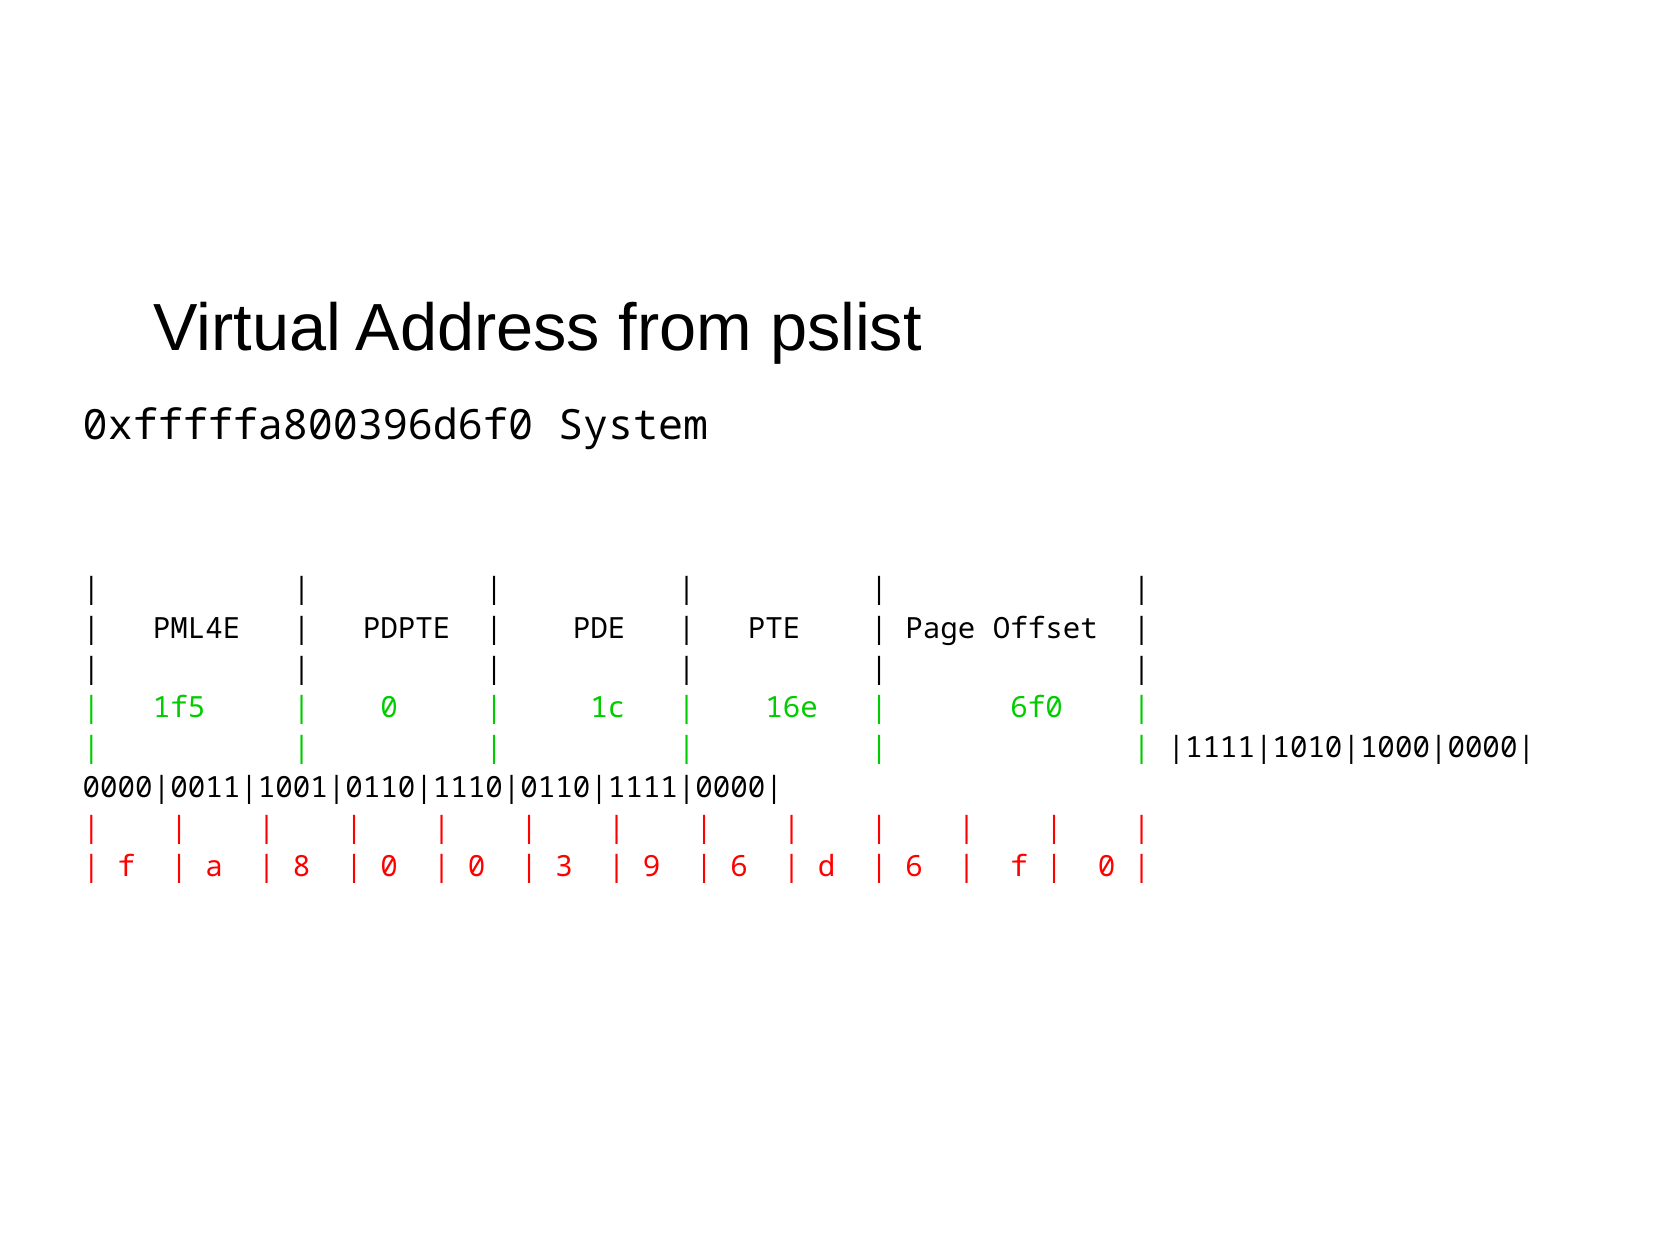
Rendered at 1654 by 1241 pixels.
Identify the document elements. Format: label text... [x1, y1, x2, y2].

list Virtual Address from pslist 0xfffffa800396d6f0 System | | | | | | | PML4E | PDPTE | PDE | PTE | Page Offset | | | | | | | | 1f5 | 0 | 1c | 16e | 6f0 | | | | | | | |1111|1010|1000|0000|0000|0011|1001|0110|1110|0110|1111|0000| | | | | | | | | | | | | | | f | a | 8 | 0 | 0 | 3 | 9 | 6 | d | 6 | f | 0 | [82, 290, 1571, 1010]
